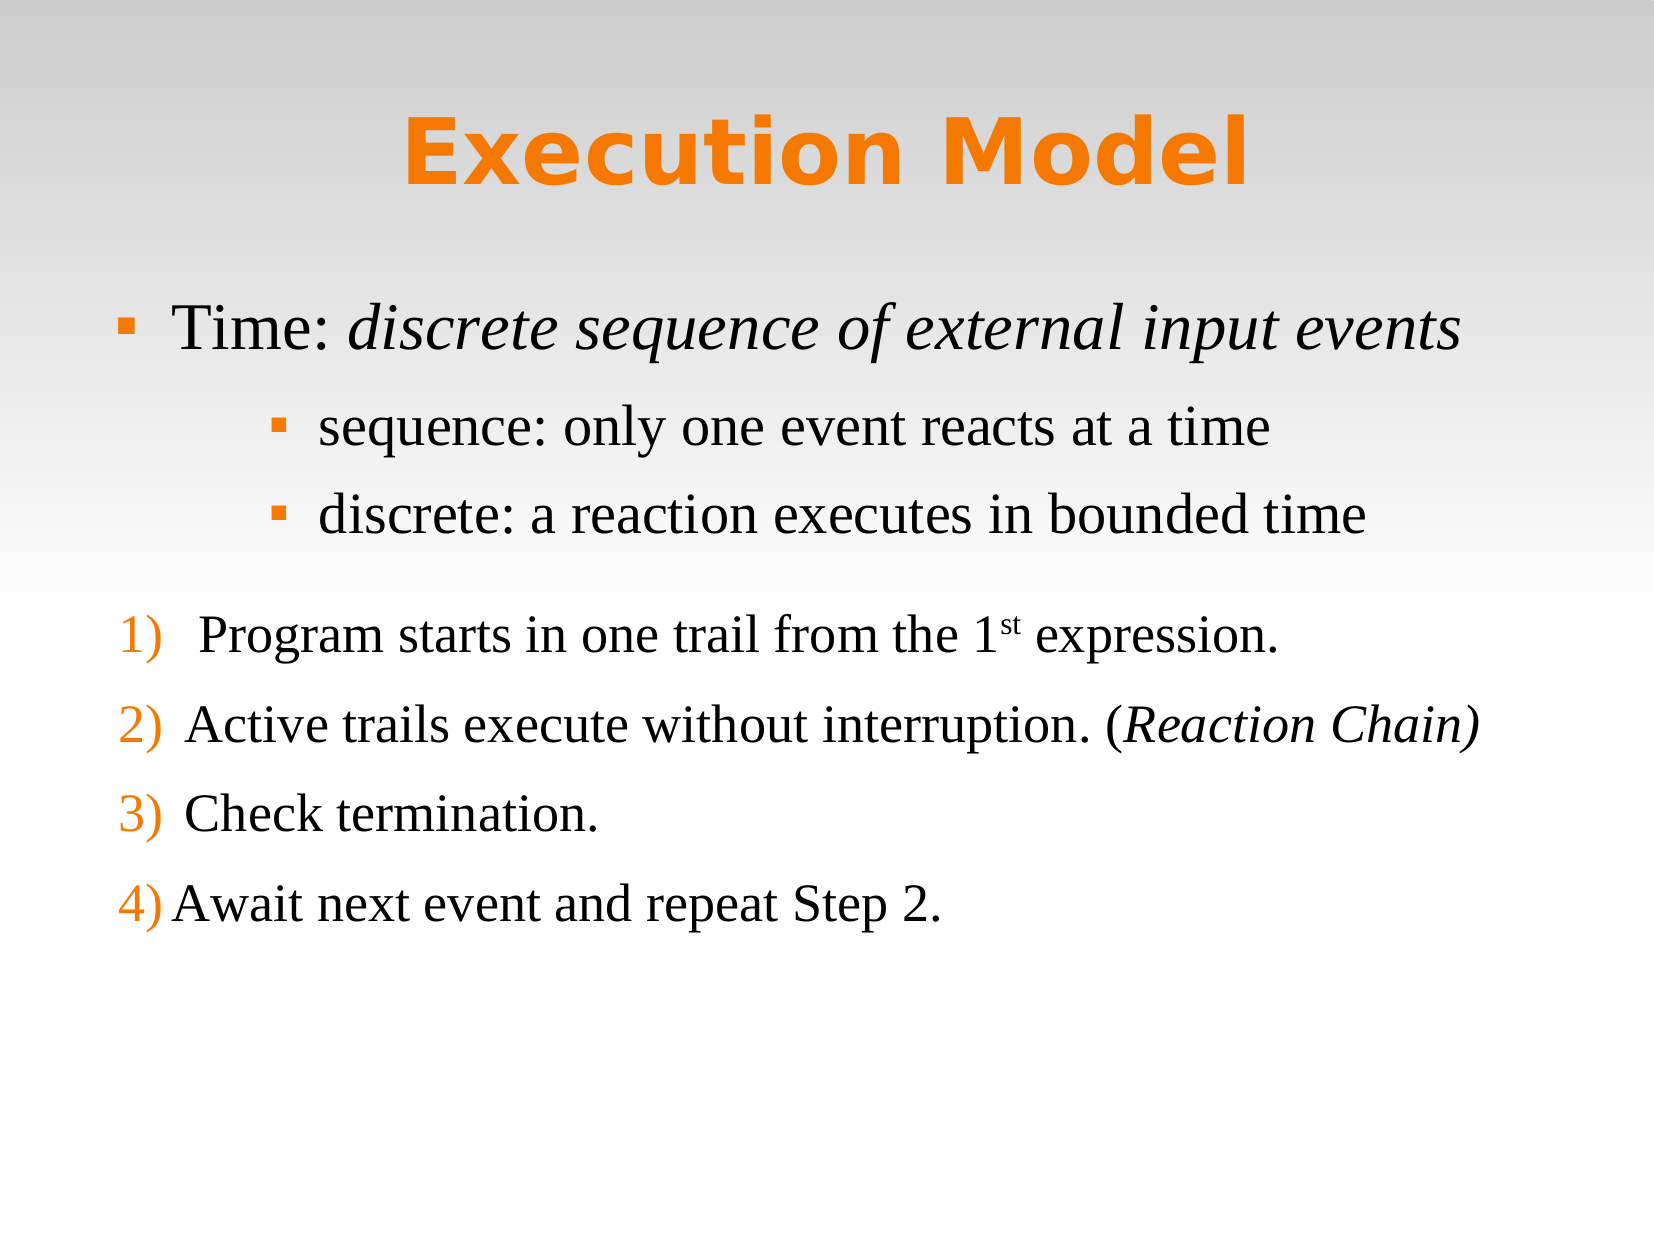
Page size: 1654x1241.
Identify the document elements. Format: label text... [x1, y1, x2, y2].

title Execution Model [82, 49, 1571, 257]
list Time: discrete sequence of external input events sequence: only one event reacts at a time discrete: a reaction executes in bounded time Program starts in one trail from the 1st expression. Active trails execute without interruption. (Reaction Chain) Check termination. Await next event and repeat Step 2. [82, 290, 1571, 1094]
